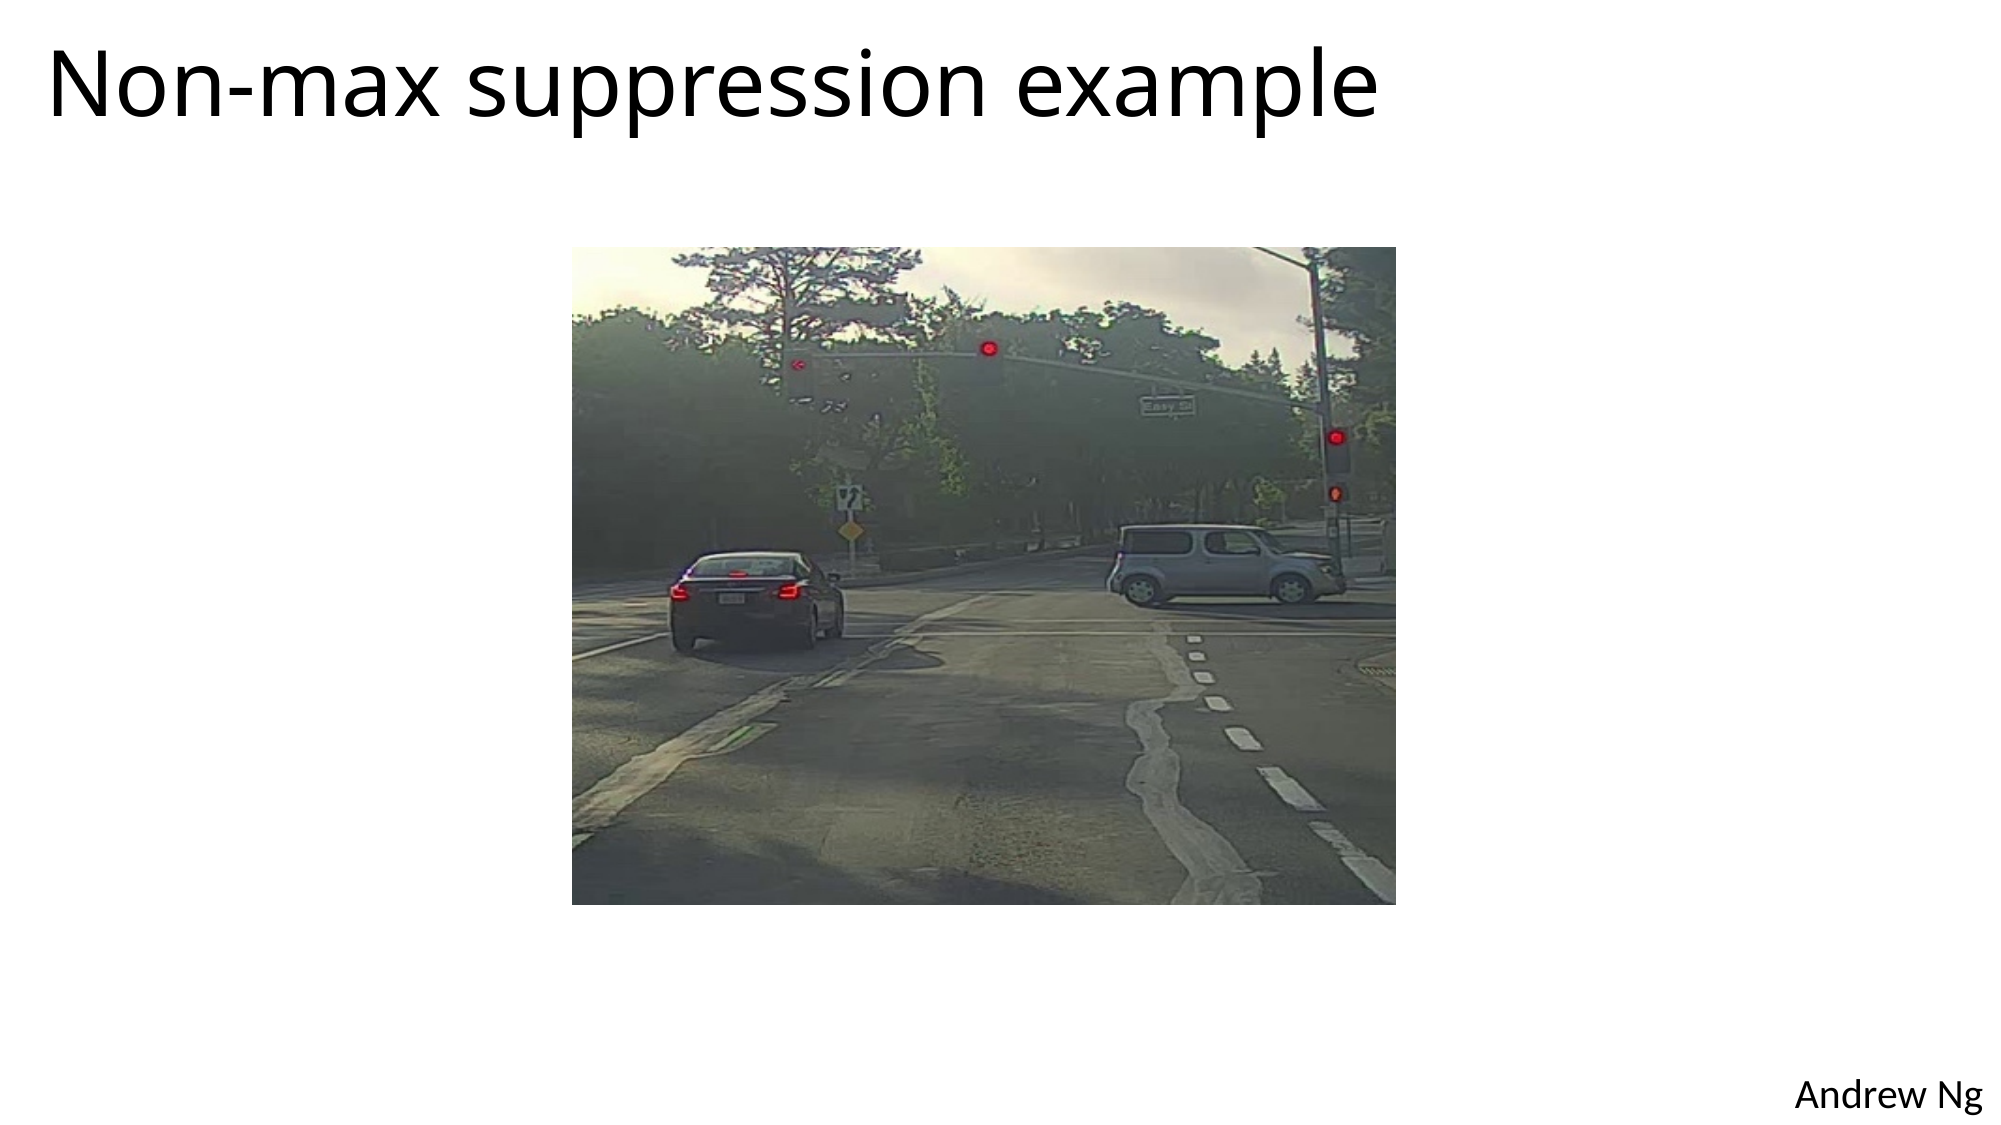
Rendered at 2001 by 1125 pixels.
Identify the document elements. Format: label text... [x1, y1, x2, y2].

picture [572, 247, 1396, 905]
title Non-max suppression example [30, 29, 2000, 248]
